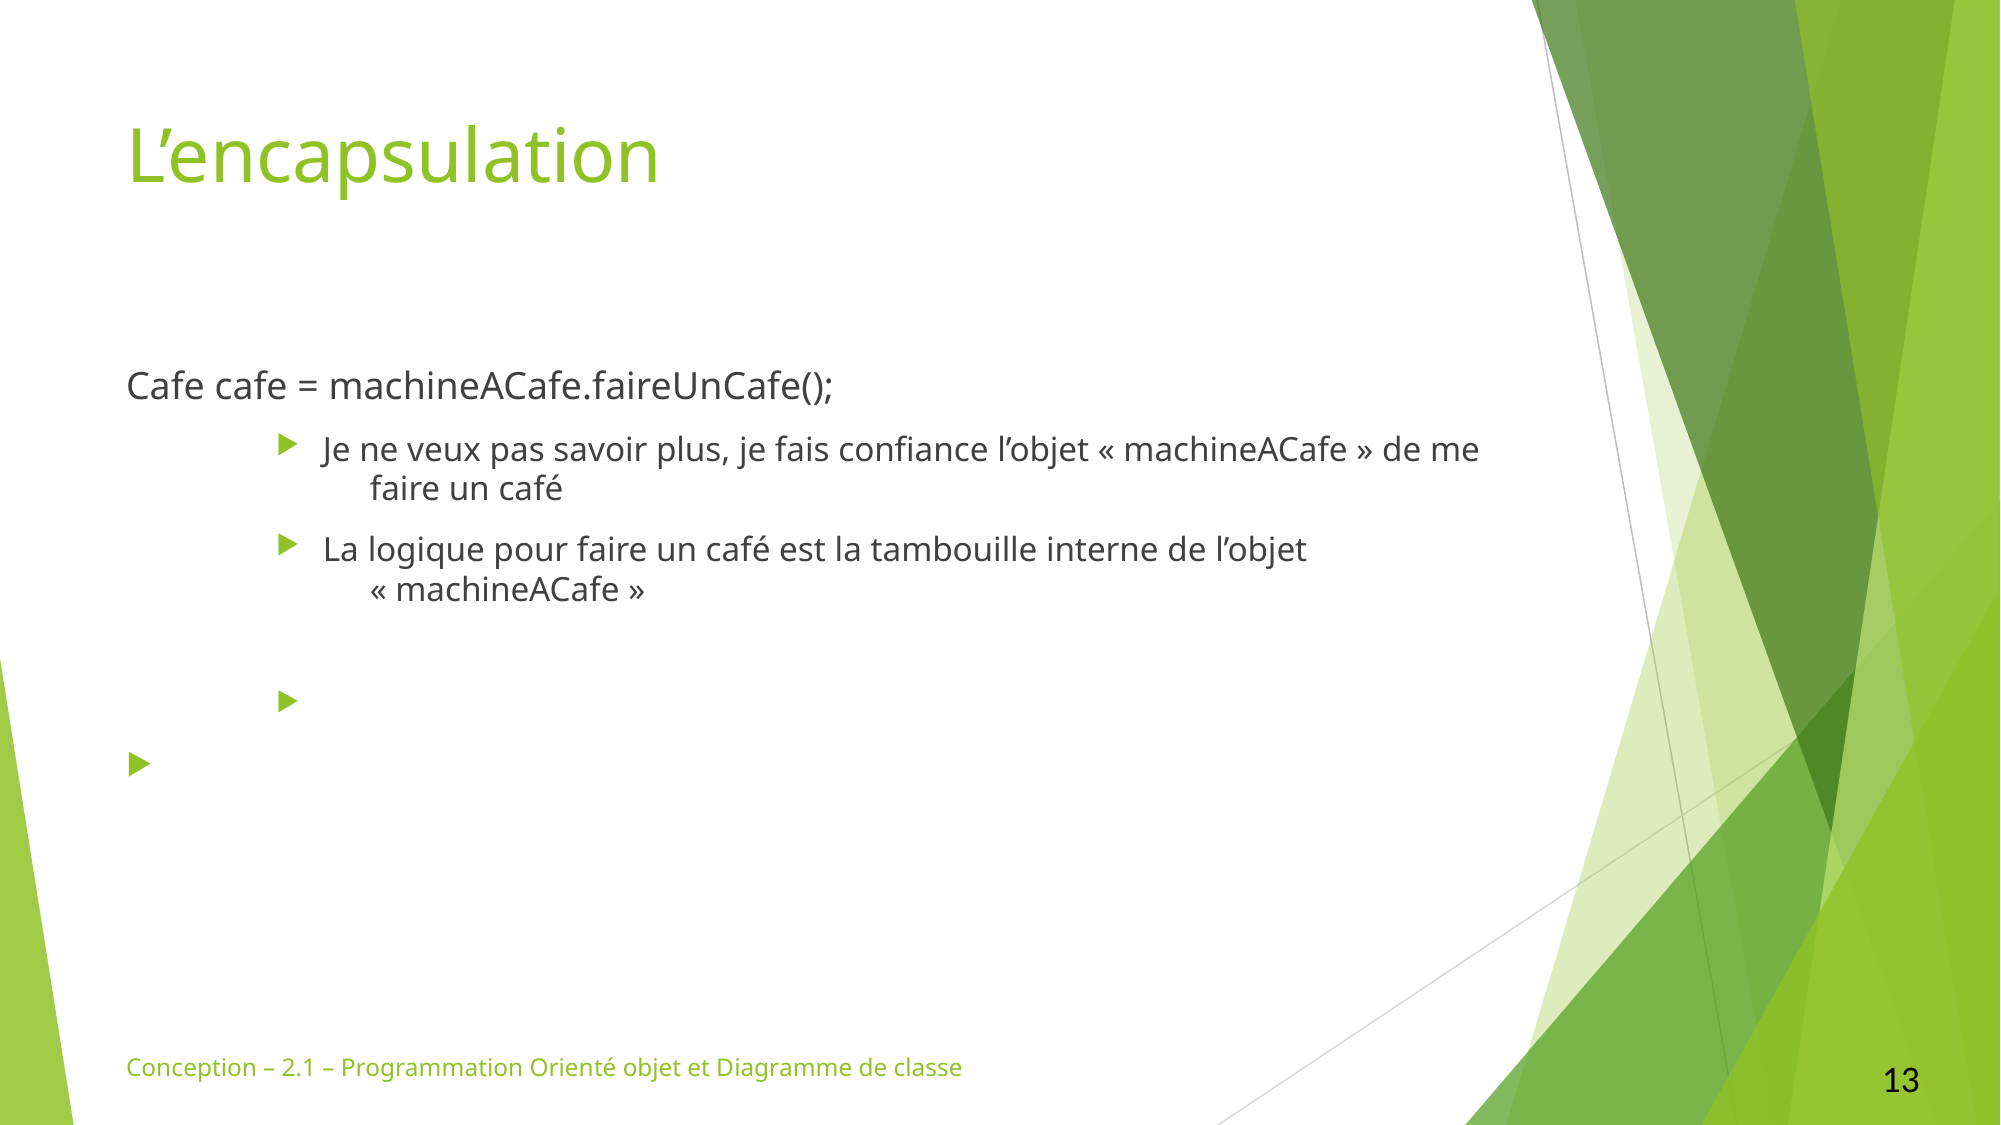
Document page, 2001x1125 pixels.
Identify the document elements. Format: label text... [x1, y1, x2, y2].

title L’encapsulation [111, 99, 1522, 317]
text_box [1866, 1047, 1979, 1108]
list Cafe cafe = machineACafe.faireUnCafe(); Je ne veux pas savoir plus, je fais confiance l’objet « machineACafe » de me faire un café La logique pour faire un café est la tambouille interne de l’objet « machineACafe » [111, 354, 1522, 992]
text_box Conception – 2.1 – Programmation Orienté objet et Diagramme de classe [111, 1047, 1094, 1109]
